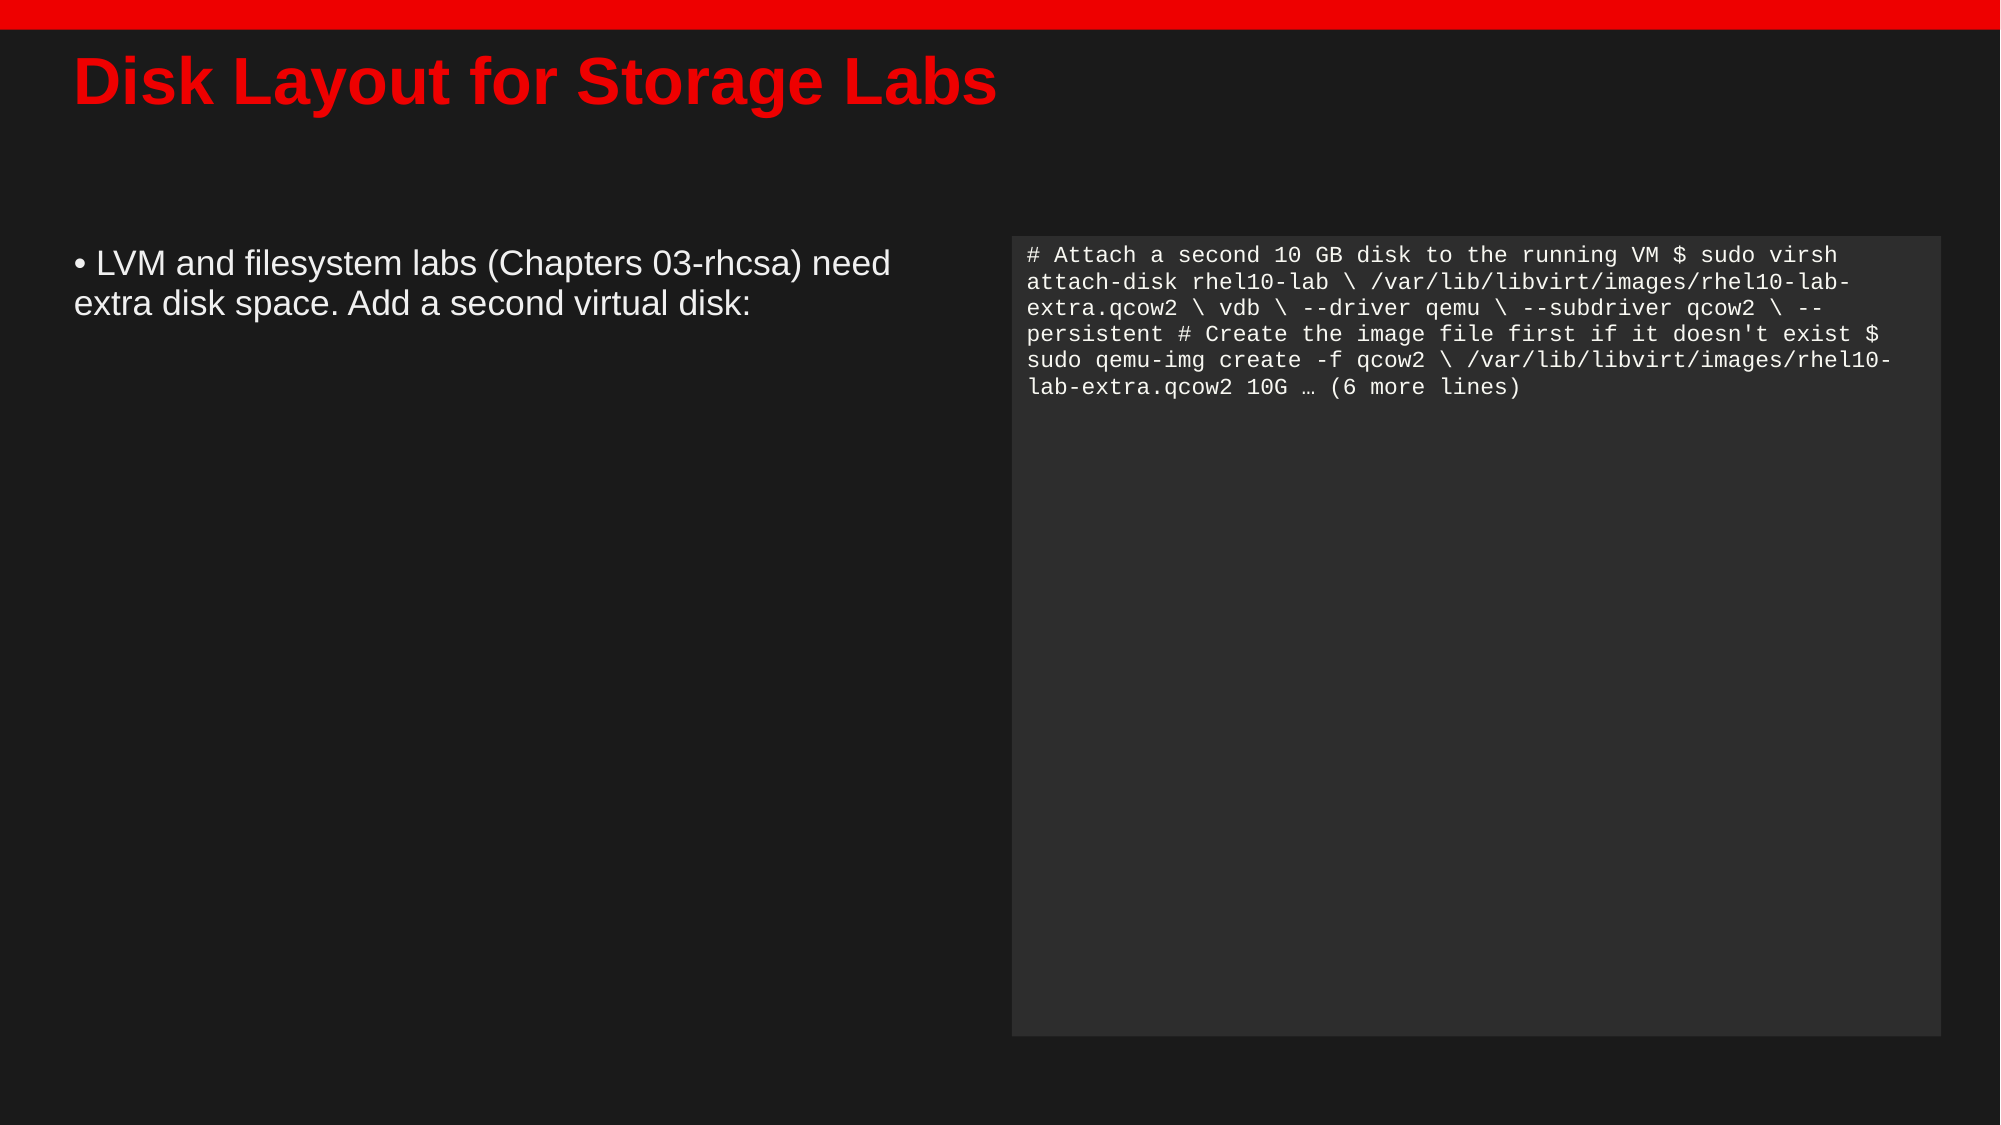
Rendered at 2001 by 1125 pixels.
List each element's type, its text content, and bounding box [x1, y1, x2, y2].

text_box # Attach a second 10 GB disk to the running VM $ sudo virsh attach-disk rhel10-lab \ /var/lib/libvirt/images/rhel10-lab-extra.qcow2 \ vdb \ --driver qemu \ --subdriver qcow2 \ --persistent # Create the image file first if it doesn't exist $ sudo qemu-img create -f qcow2 \ /var/lib/libvirt/images/rhel10-lab-extra.qcow2 10G … (6 more lines) [1011, 236, 1942, 1037]
text_box • LVM and filesystem labs (Chapters 03-rhcsa) need extra disk space. Add a second virtual disk: [59, 236, 989, 1037]
text_box [0, 0, 2001, 30]
text_box Disk Layout for Storage Labs [59, 36, 1942, 208]
